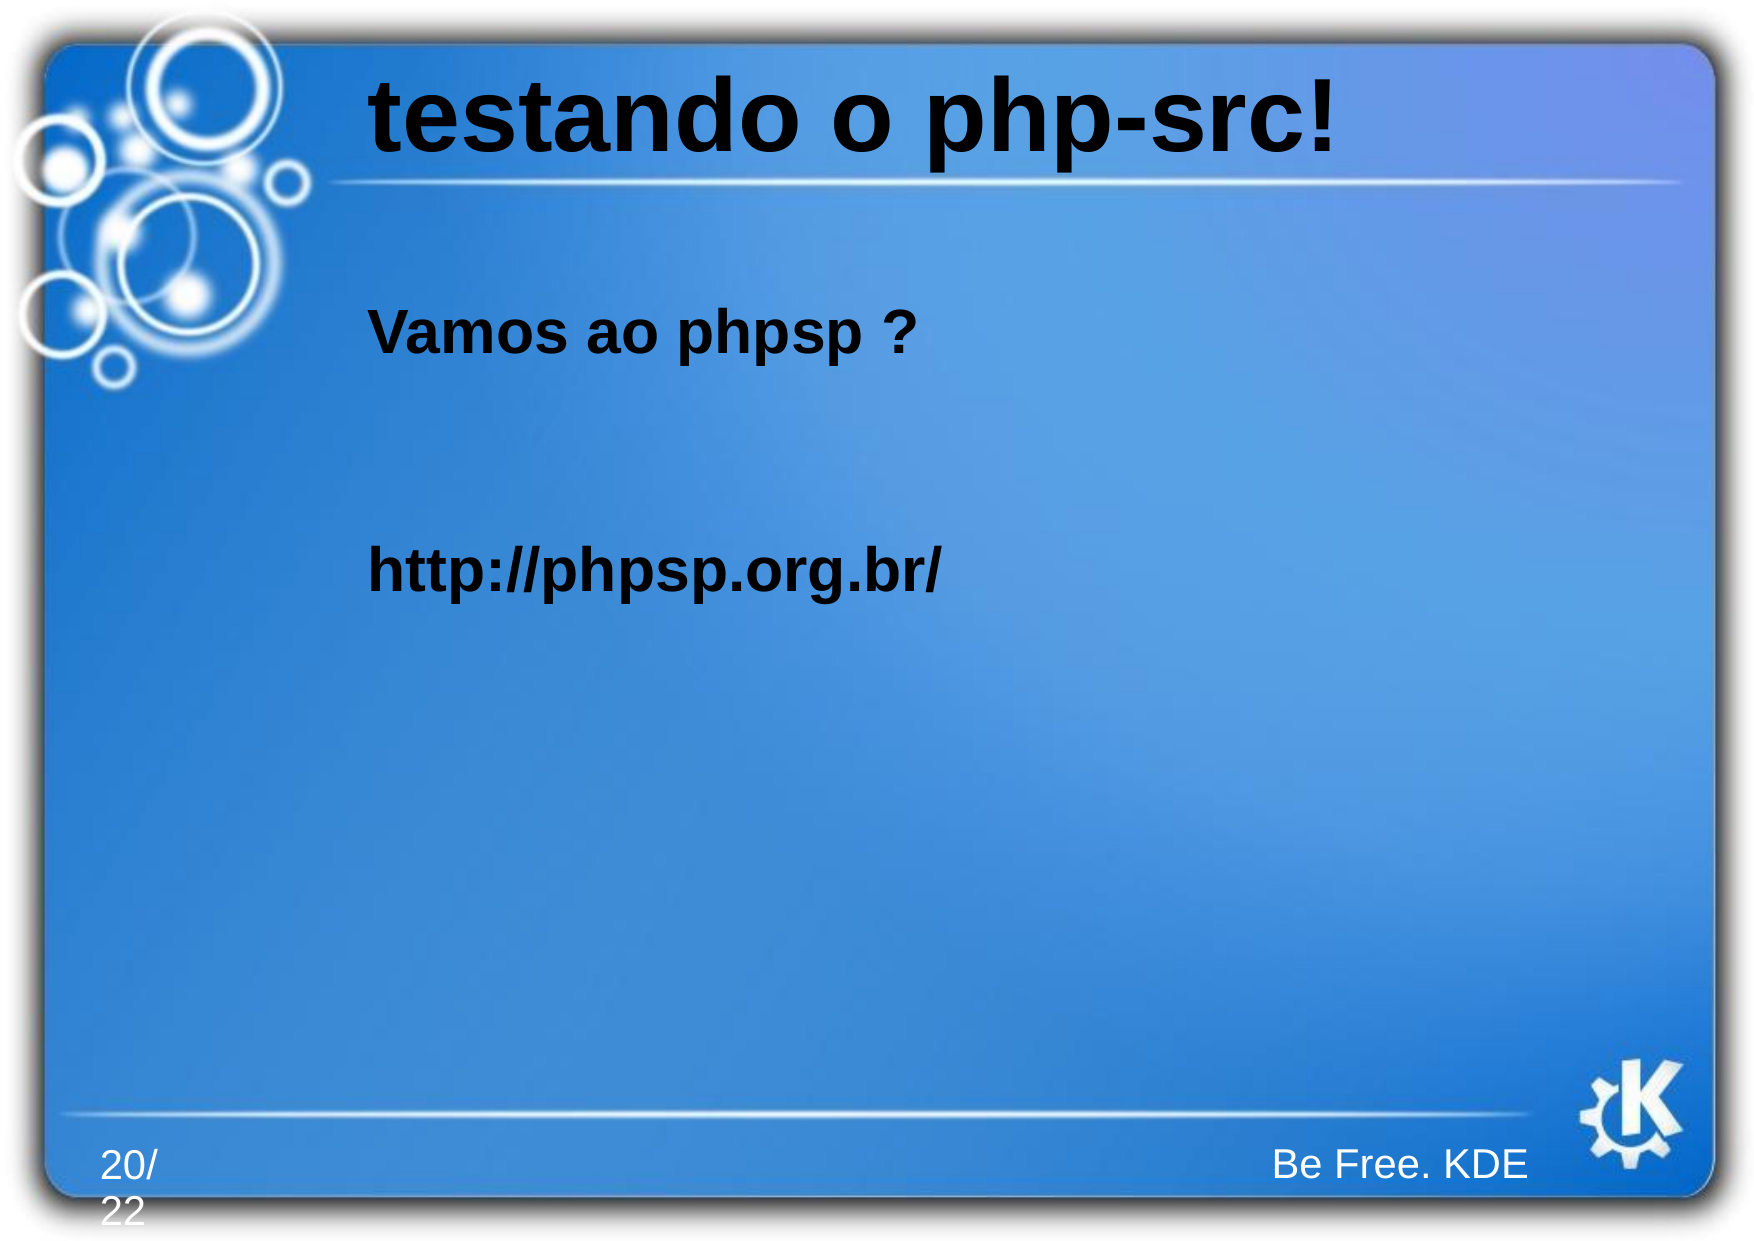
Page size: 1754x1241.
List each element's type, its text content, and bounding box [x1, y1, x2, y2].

picture [0, 0, 1754, 1241]
title testando o php-src! [352, 49, 1651, 174]
list Vamos ao phpsp ? http://phpsp.org.br/ [352, 289, 1651, 1084]
